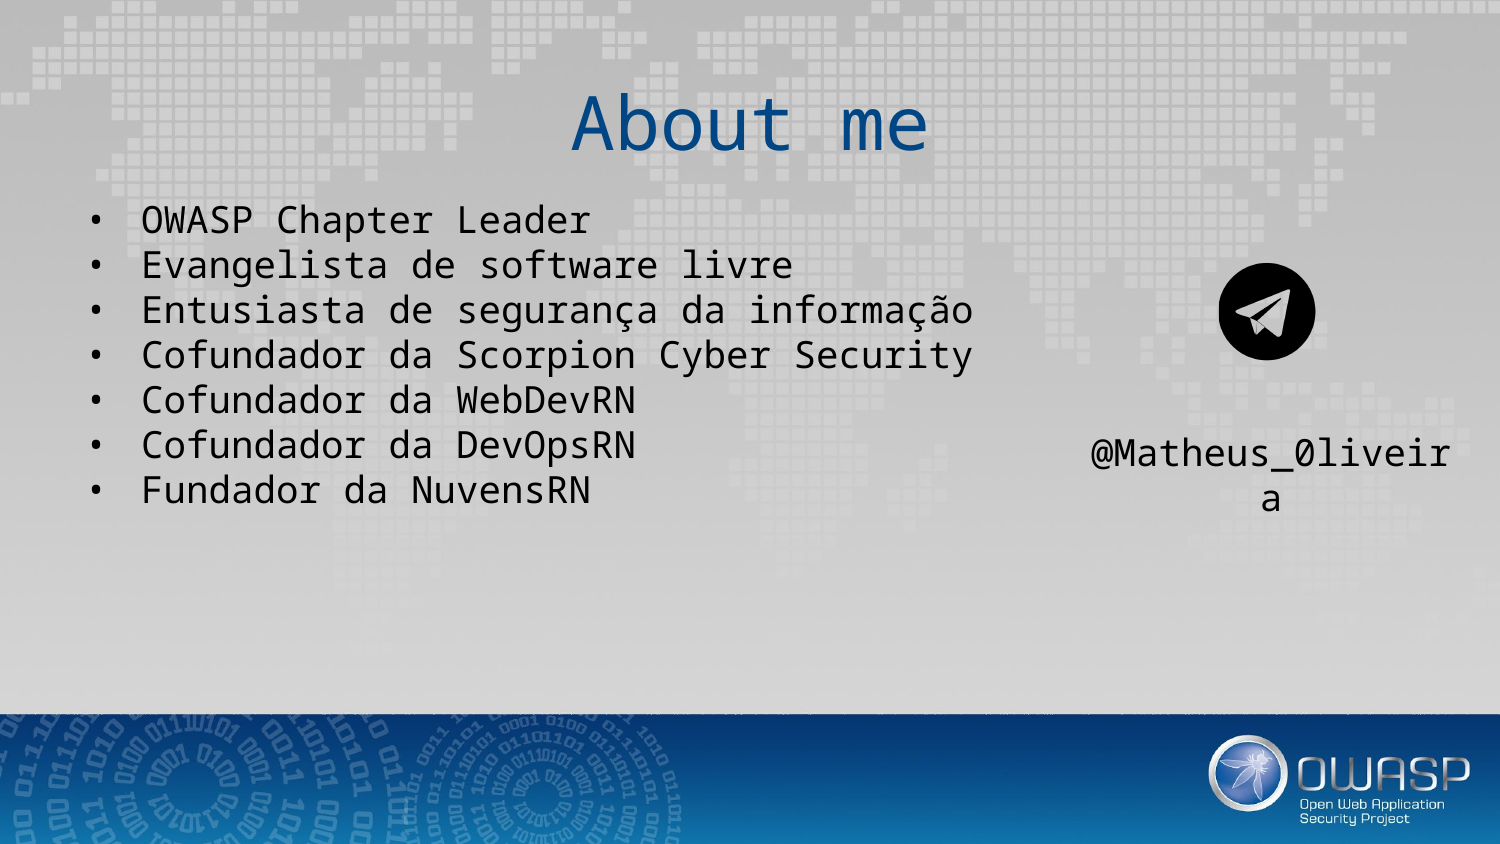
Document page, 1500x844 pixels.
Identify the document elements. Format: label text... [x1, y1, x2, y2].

title About me [51, 72, 1449, 167]
list OWASP Chapter Leader Evangelista de software livre Entusiasta de segurança da informação Cofundador da Scorpion Cyber Security Cofundador da WebDevRN Cofundador da DevOpsRN Fundador da NuvensRN [51, 189, 1449, 750]
picture [0, 0, 1500, 844]
list @Matheus_0liveira [1071, 421, 1471, 542]
